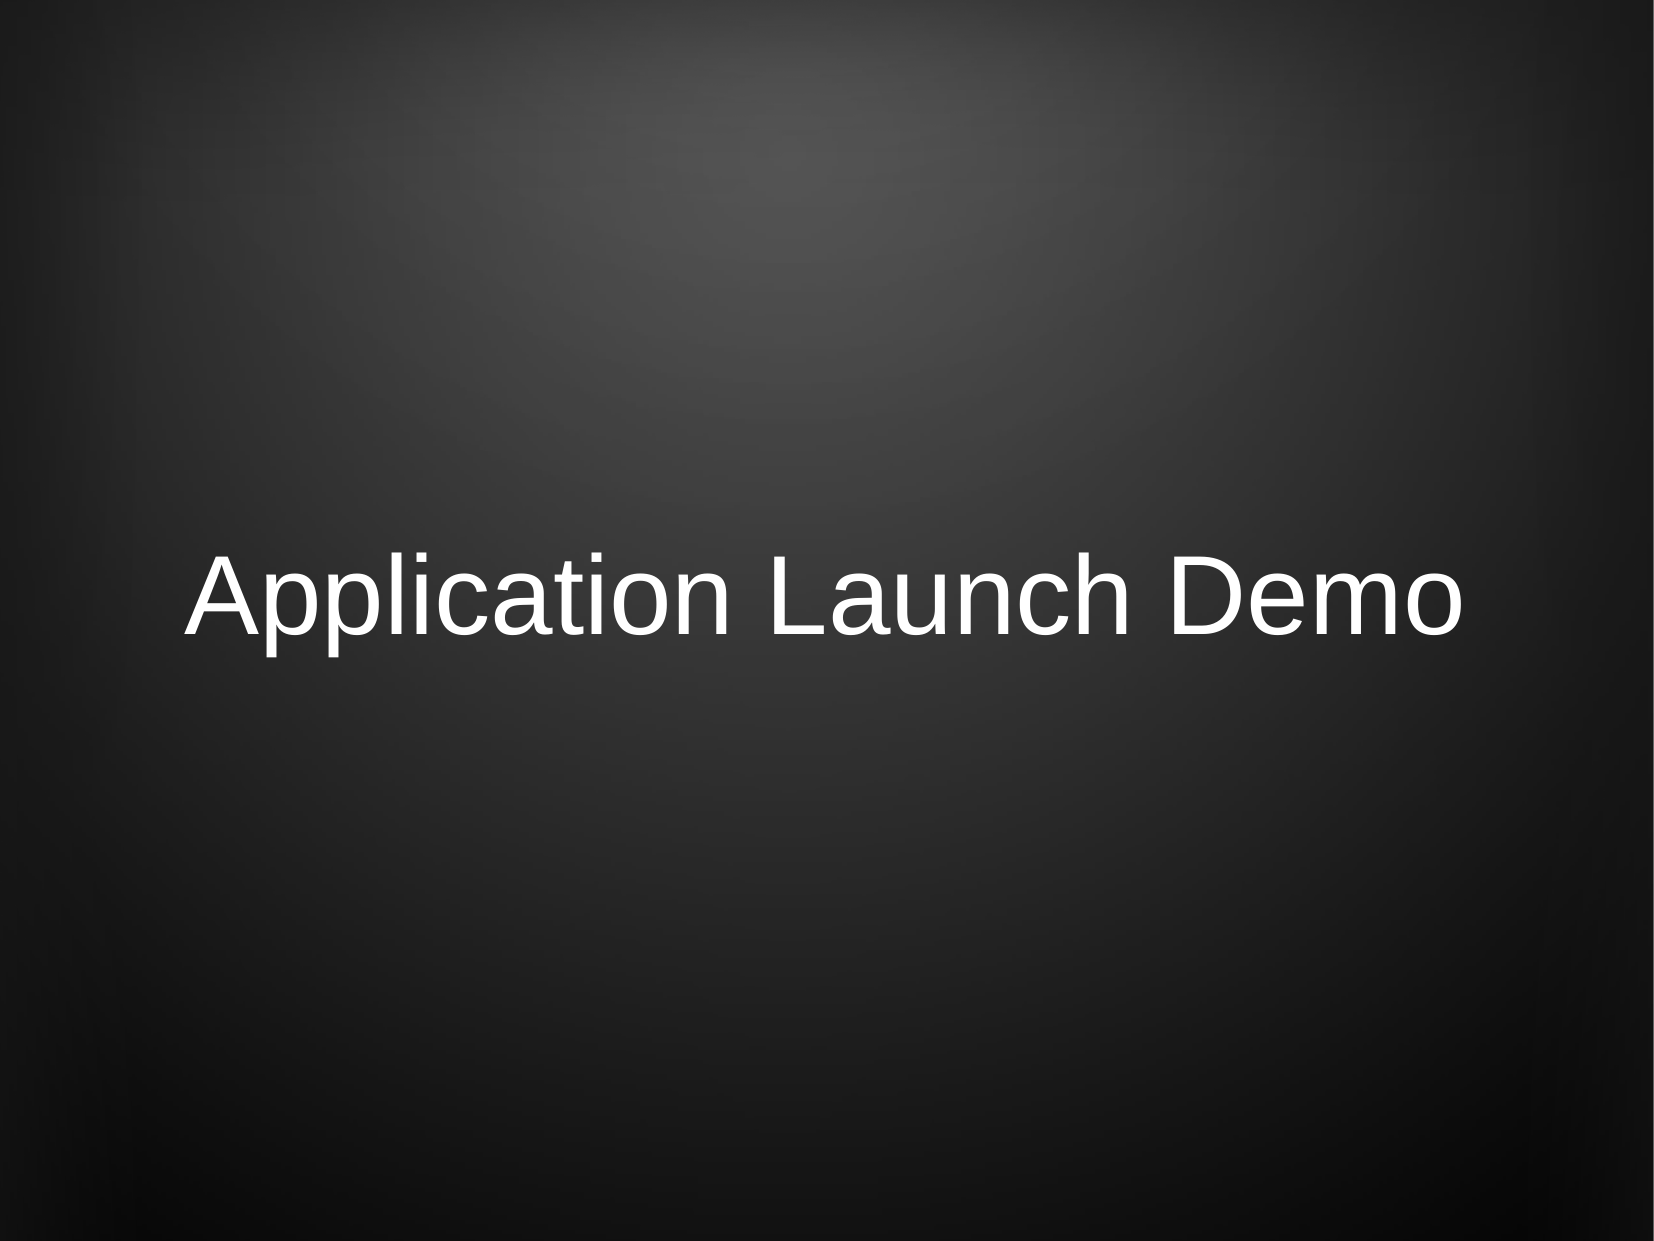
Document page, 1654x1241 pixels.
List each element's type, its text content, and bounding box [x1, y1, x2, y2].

text_box Application Launch Demo [37, 525, 1613, 666]
picture [0, 0, 1654, 1241]
